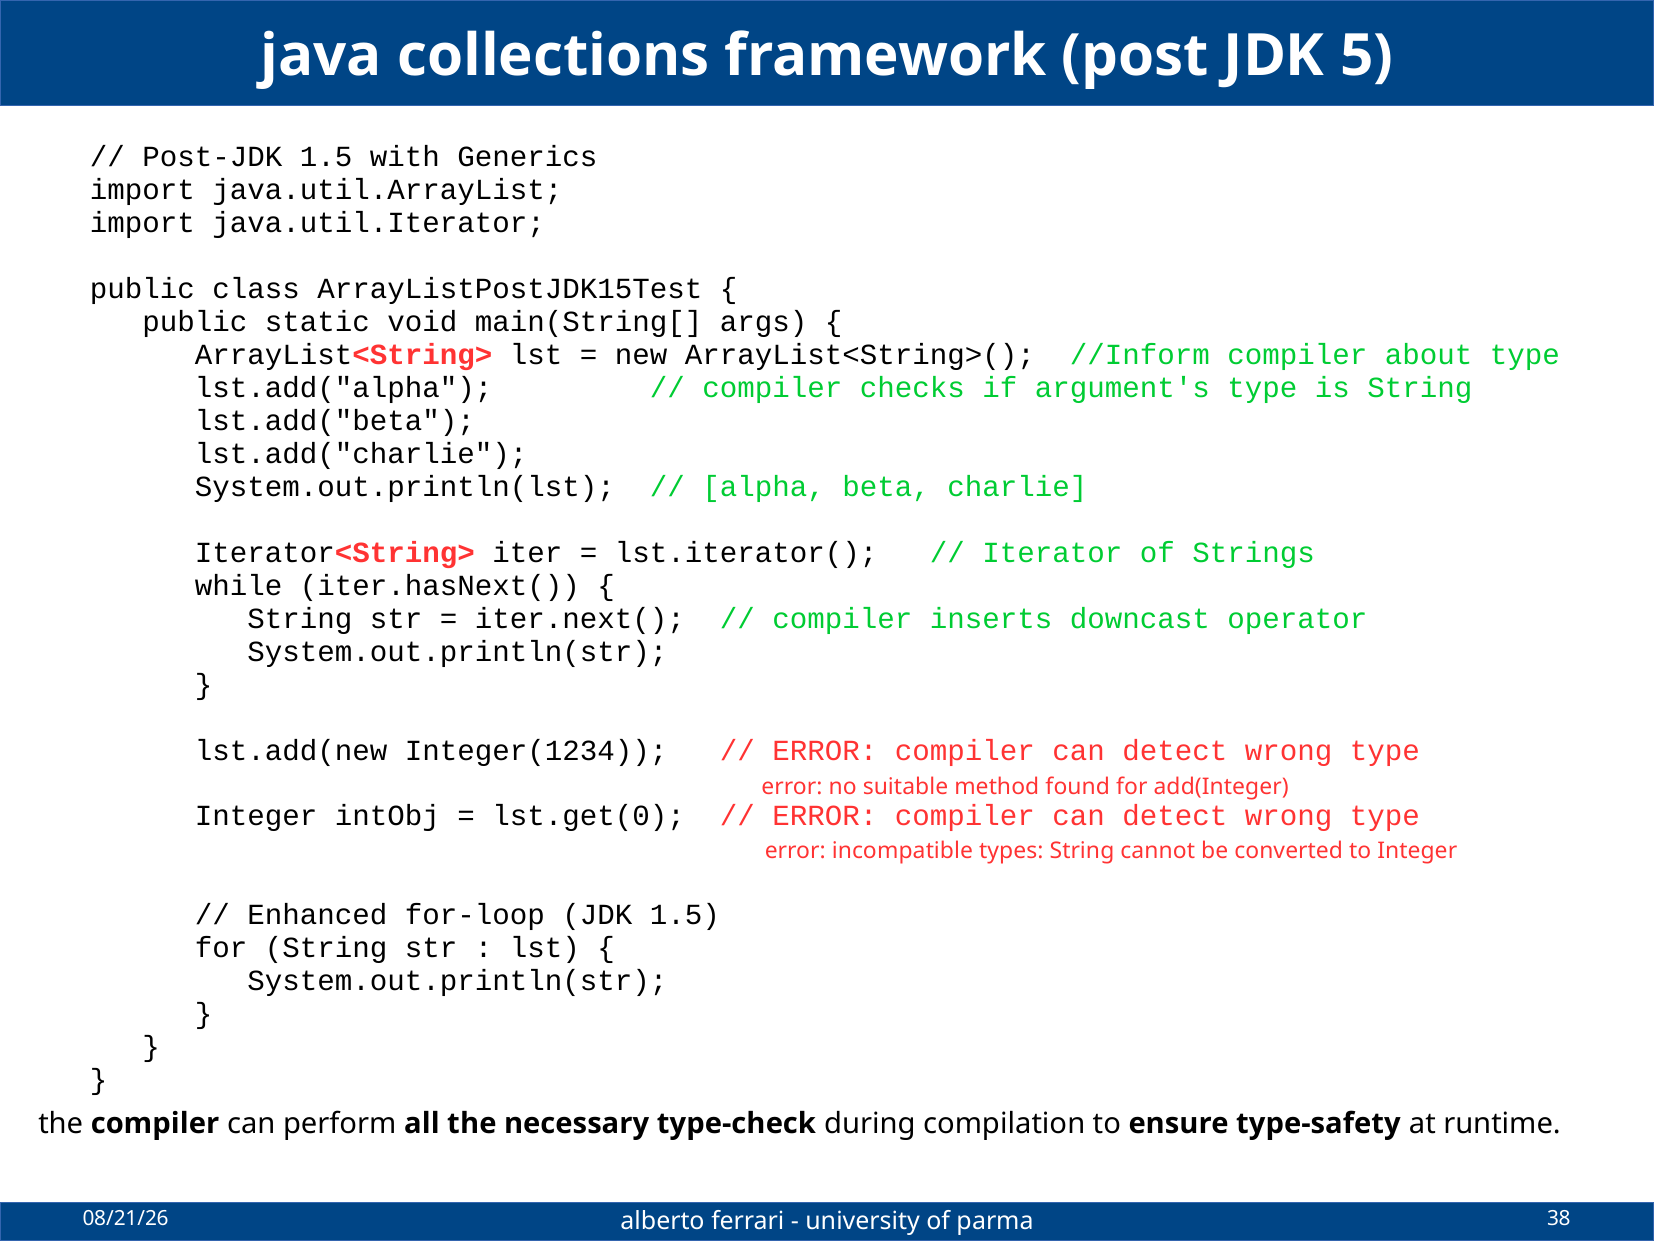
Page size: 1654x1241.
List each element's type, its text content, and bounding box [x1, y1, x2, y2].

text_box the compiler can perform all the necessary type-check during compilation to ensure type-safety at runtime. [23, 1095, 1654, 1152]
text_box // Post-JDK 1.5 with Generics import java.util.ArrayList; import java.util.Iterator; public class ArrayListPostJDK15Test { public static void main(String[] args) { ArrayList<String> lst = new ArrayList<String>(); //Inform compiler about type lst.add("alpha"); // compiler checks if argument's type is String lst.add("beta"); lst.add("charlie"); System.out.println(lst); // [alpha, beta, charlie] Iterator<String> iter = lst.iterator(); // Iterator of Strings while (iter.hasNext()) { String str = iter.next(); // compiler inserts downcast operator System.out.println(str); } lst.add(new Integer(1234)); // ERROR: compiler can detect wrong type error: no suitable method found for add(Integer) Integer intObj = lst.get(0); // ERROR: compiler can detect wrong type error: incompatible types: String cannot be converted to Integer // Enhanced for-loop (JDK 1.5) for (String str : lst) { System.out.println(str); } } } [75, 135, 1591, 1095]
title java collections framework (post JDK 5) [0, 0, 1654, 106]
